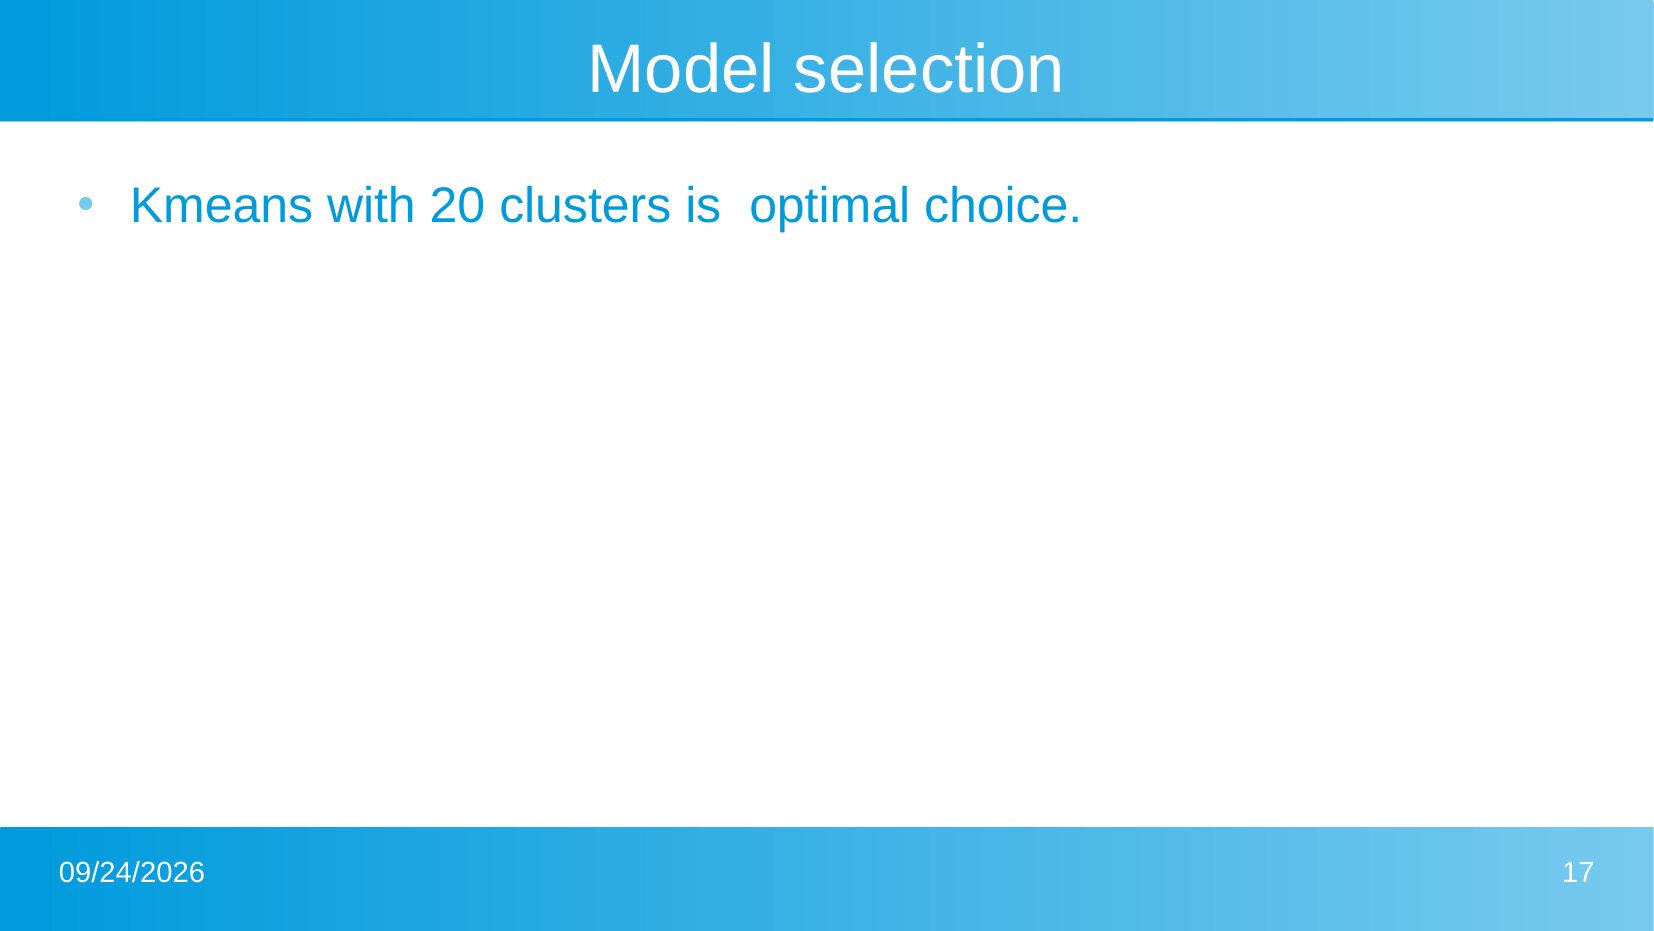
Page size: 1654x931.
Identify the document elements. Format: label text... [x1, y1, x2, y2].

title Model selection [59, 29, 1595, 108]
list Kmeans with 20 clusters is optimal choice. [59, 177, 1595, 768]
